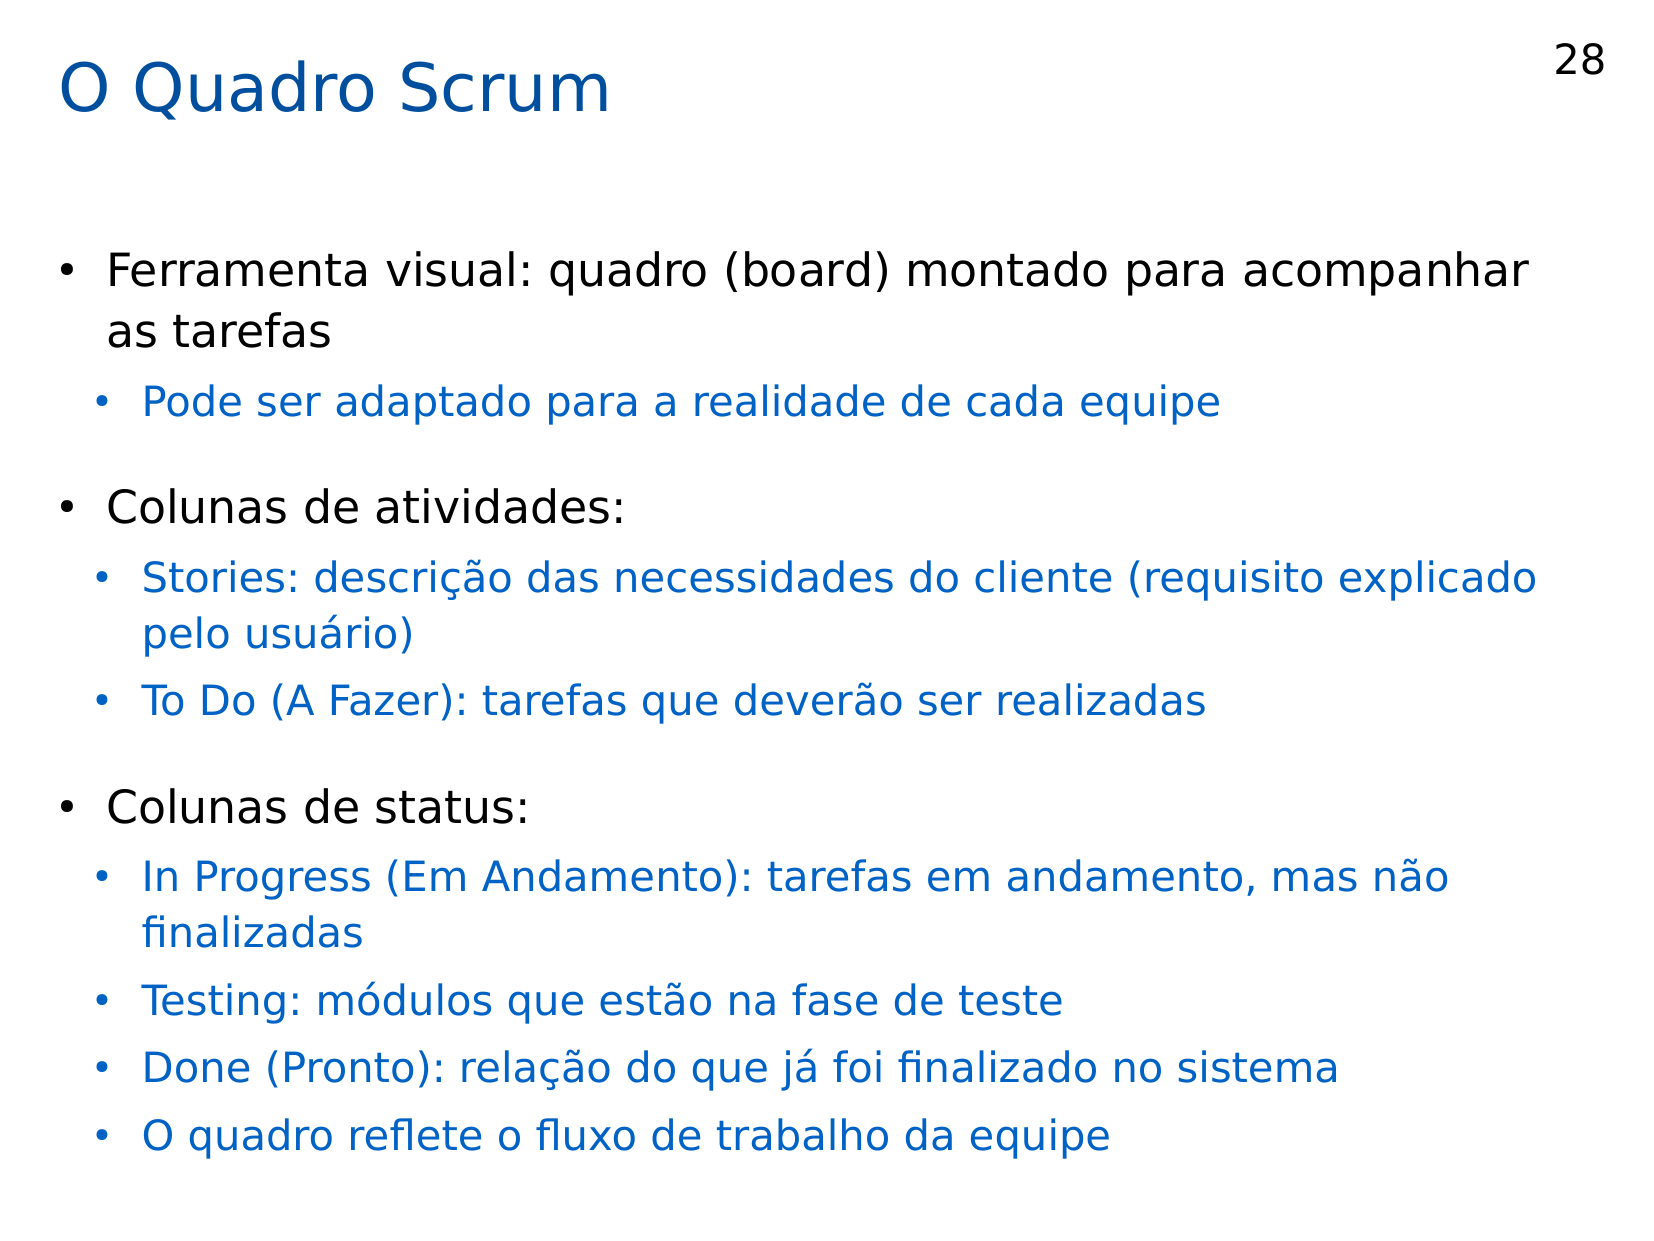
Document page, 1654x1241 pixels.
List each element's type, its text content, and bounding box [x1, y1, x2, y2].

list Ferramenta visual: quadro (board) montado para acompanhar as tarefas Pode ser adaptado para a realidade de cada equipe Colunas de atividades: Stories: descrição das necessidades do cliente (requisito explicado pelo usuário) To Do (A Fazer): tarefas que deverão ser realizadas Colunas de status: In Progress (Em Andamento): tarefas em andamento, mas não finalizadas Testing: módulos que estão na fase de teste Done (Pronto): relação do que já foi finalizado no sistema O quadro reflete o fluxo de trabalho da equipe [59, 236, 1595, 1211]
title O Quadro Scrum [59, 29, 1506, 148]
